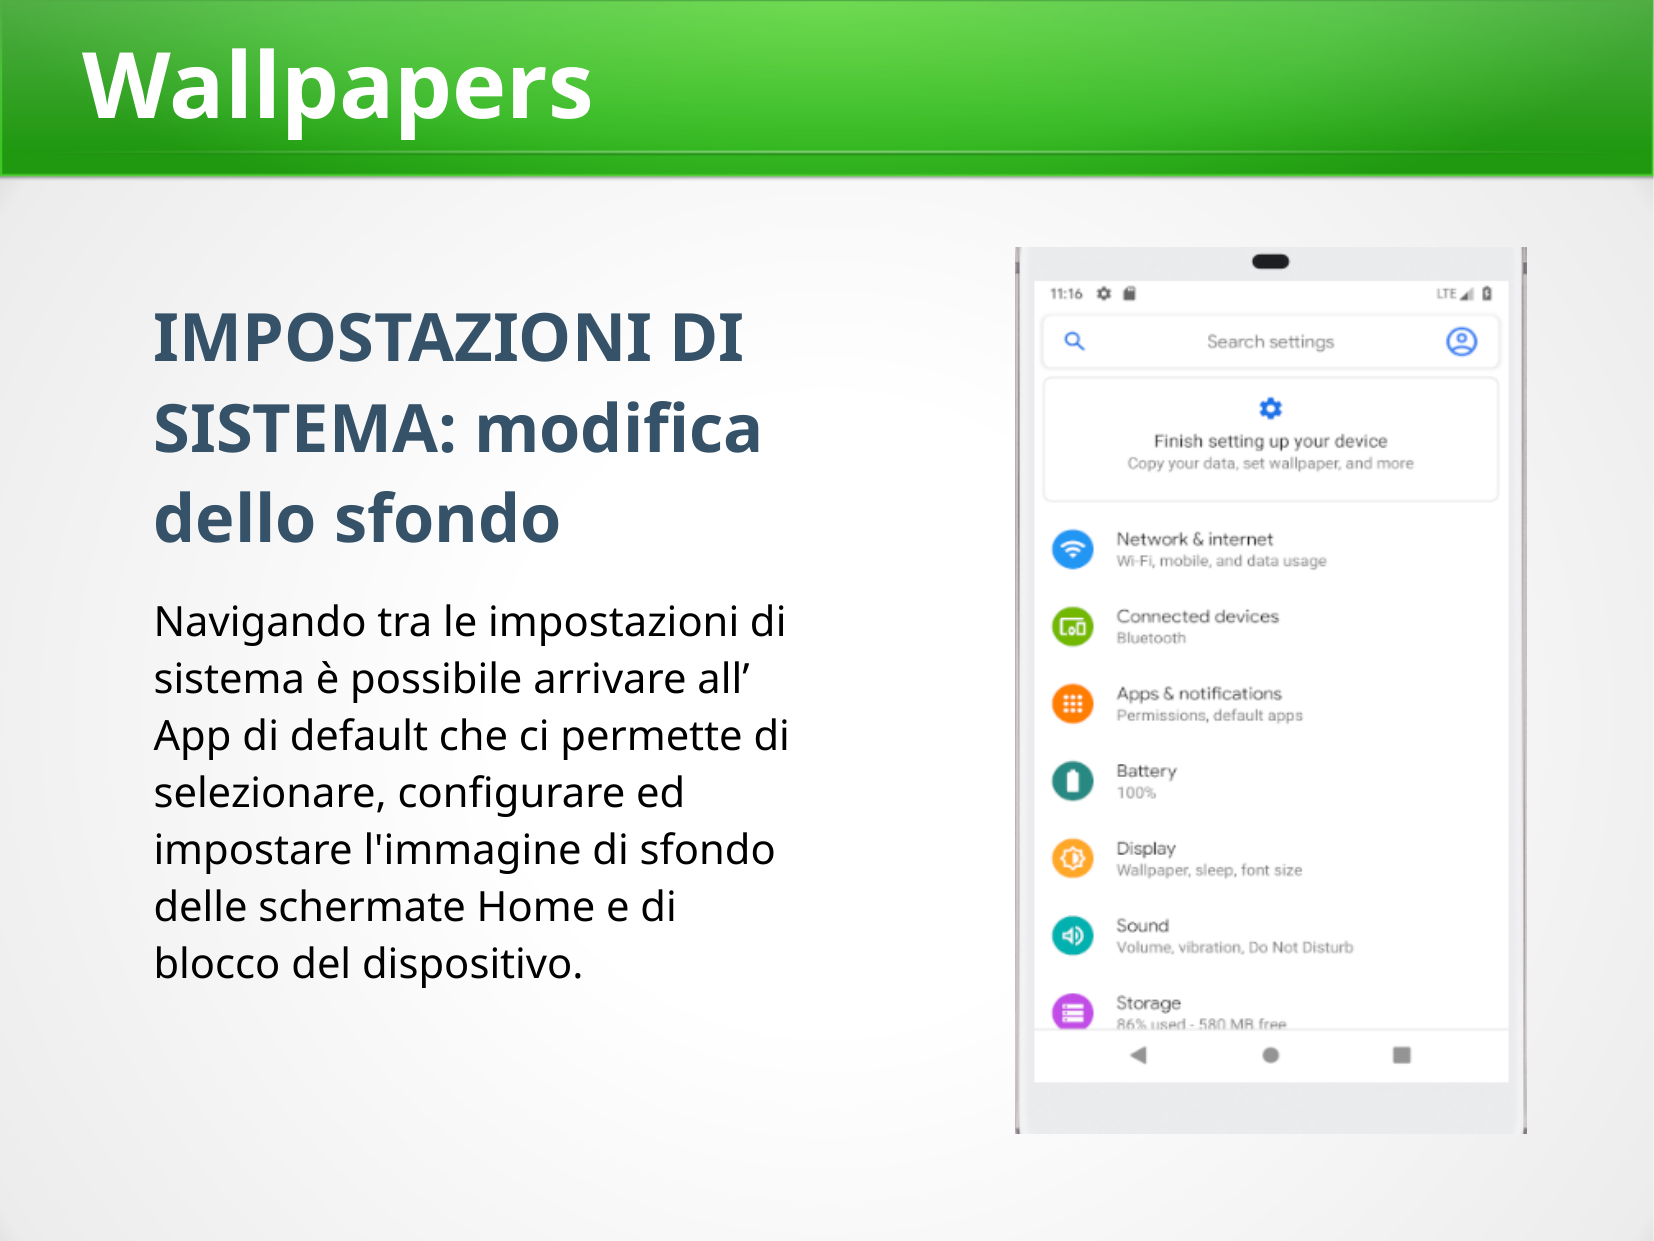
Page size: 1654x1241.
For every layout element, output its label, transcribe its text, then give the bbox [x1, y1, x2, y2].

picture [0, 0, 1654, 1241]
title Wallpapers [82, 11, 1571, 154]
list IMPOSTAZIONI DI SISTEMA: modifica dello sfondo Navigando tra le impostazioni di sistema è possibile arrivare all’ App di default che ci permette di selezionare, configurare ed impostare l'immagine di sfondo delle schermate Home e di blocco del dispositivo. [82, 290, 809, 1087]
